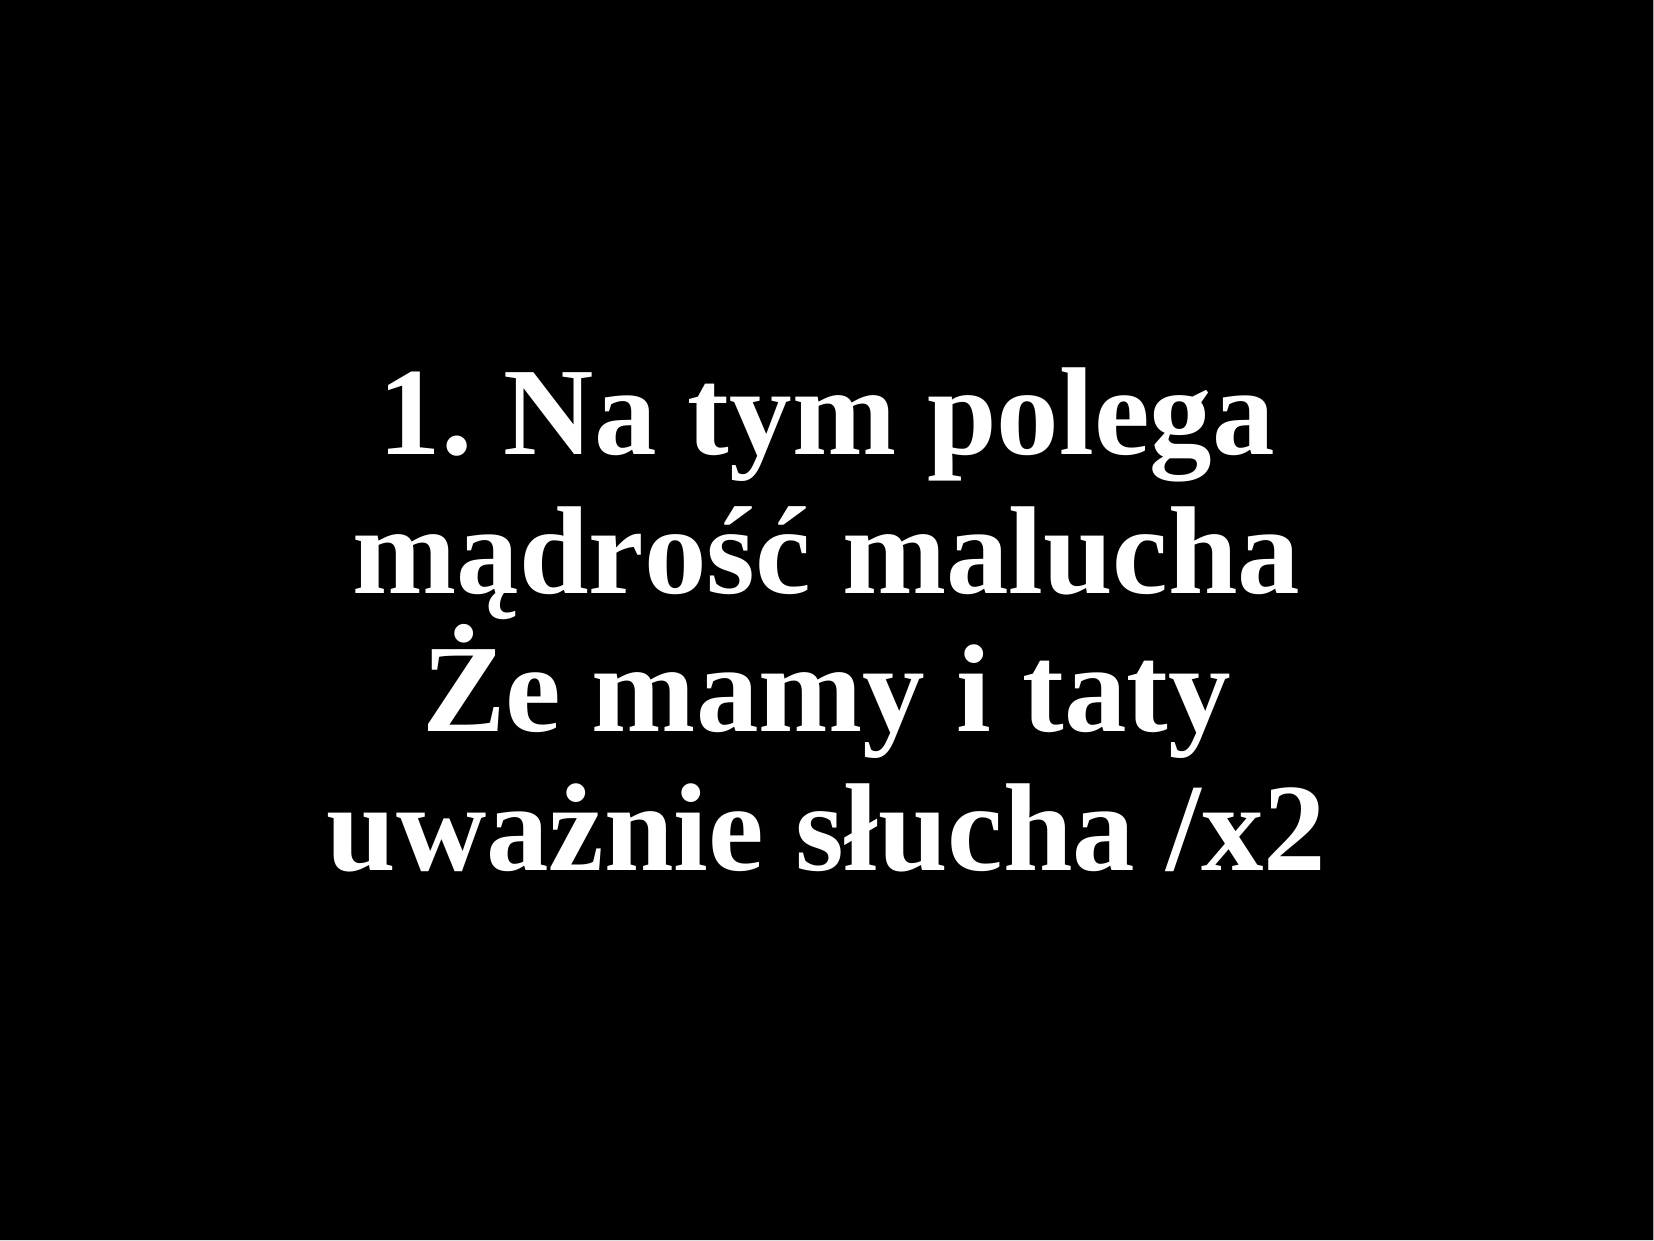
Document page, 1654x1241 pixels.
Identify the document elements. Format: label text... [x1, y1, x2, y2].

title 1. Na tym polega mądrość malucha Że mamy i taty uważnie słucha /x2 [0, 0, 1654, 1241]
